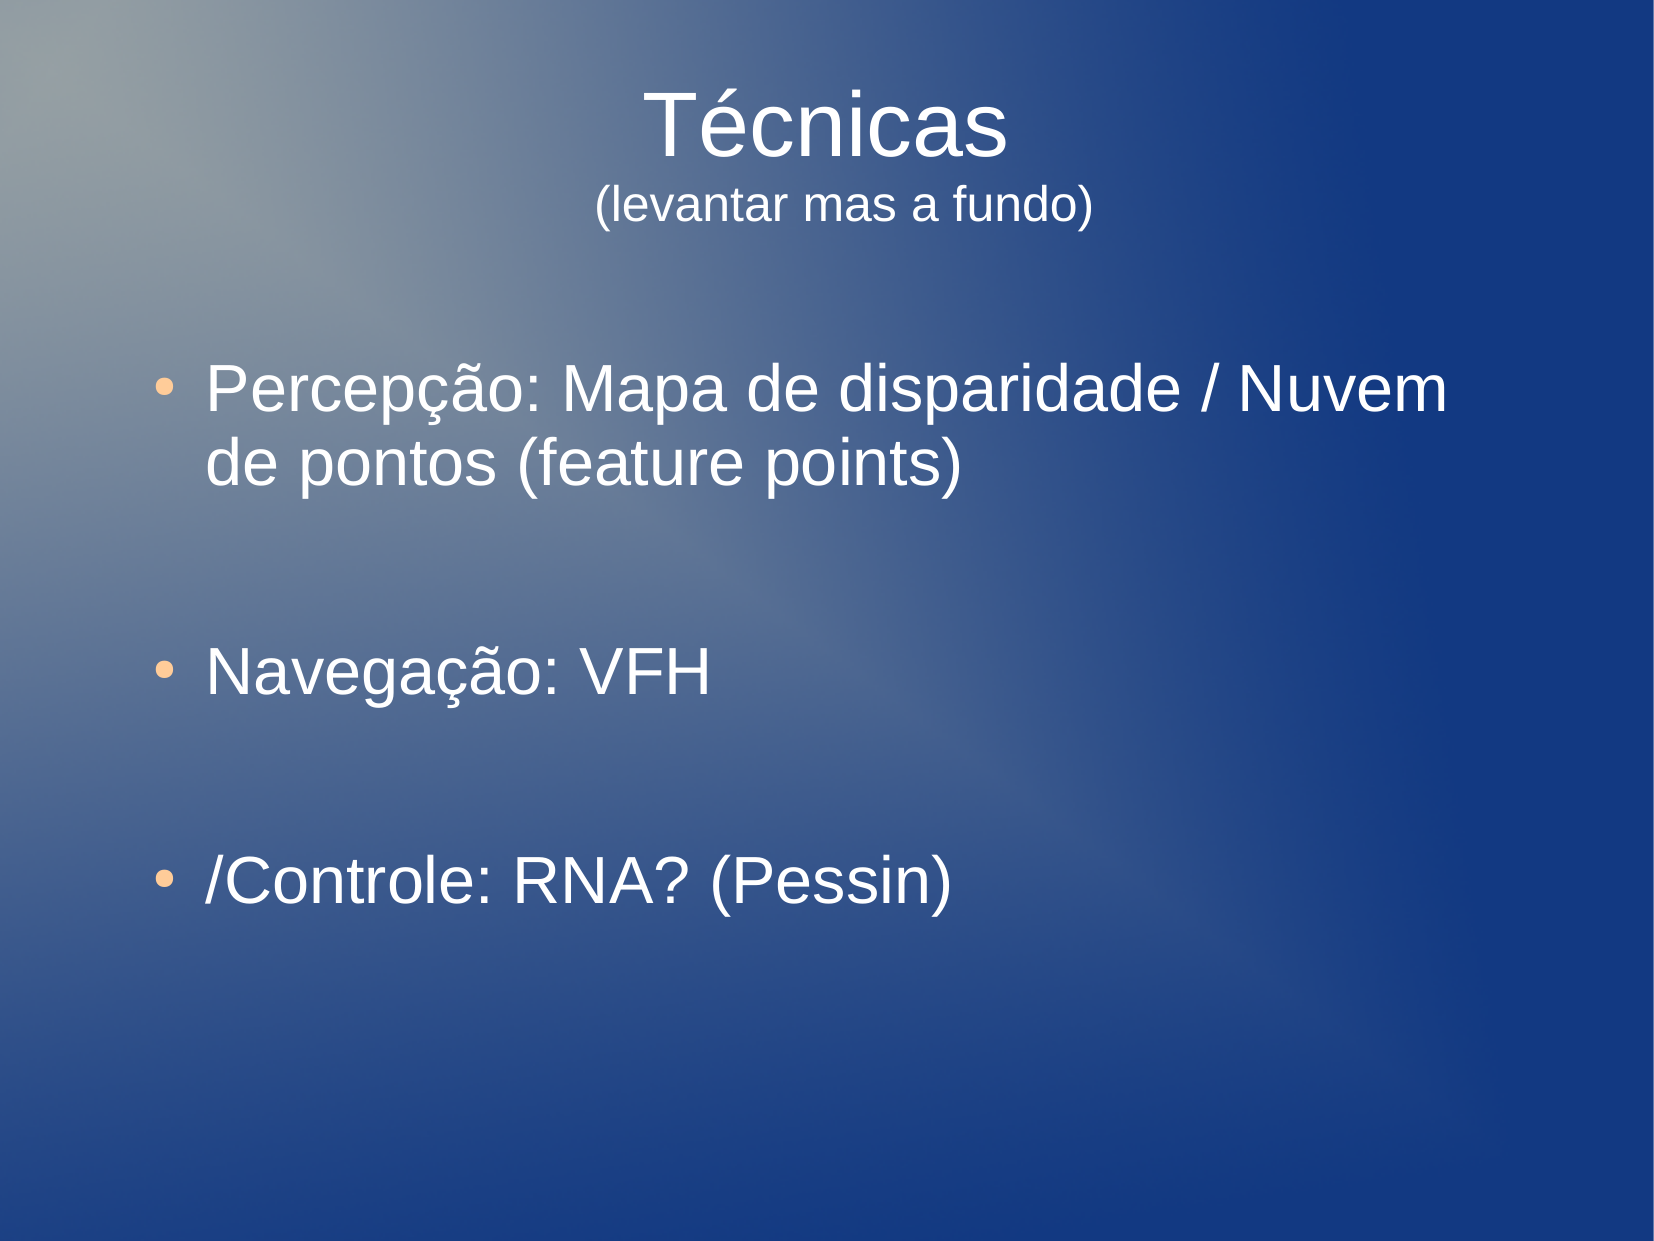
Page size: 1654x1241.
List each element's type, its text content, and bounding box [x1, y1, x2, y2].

list Percepção: Mapa de disparidade / Nuvem de pontos (feature points) Navegação: VFH /Controle: RNA? (Pessin) [134, 350, 1516, 1133]
picture [0, 0, 1654, 1241]
title Técnicas (levantar mas a fundo) [82, 49, 1571, 257]
